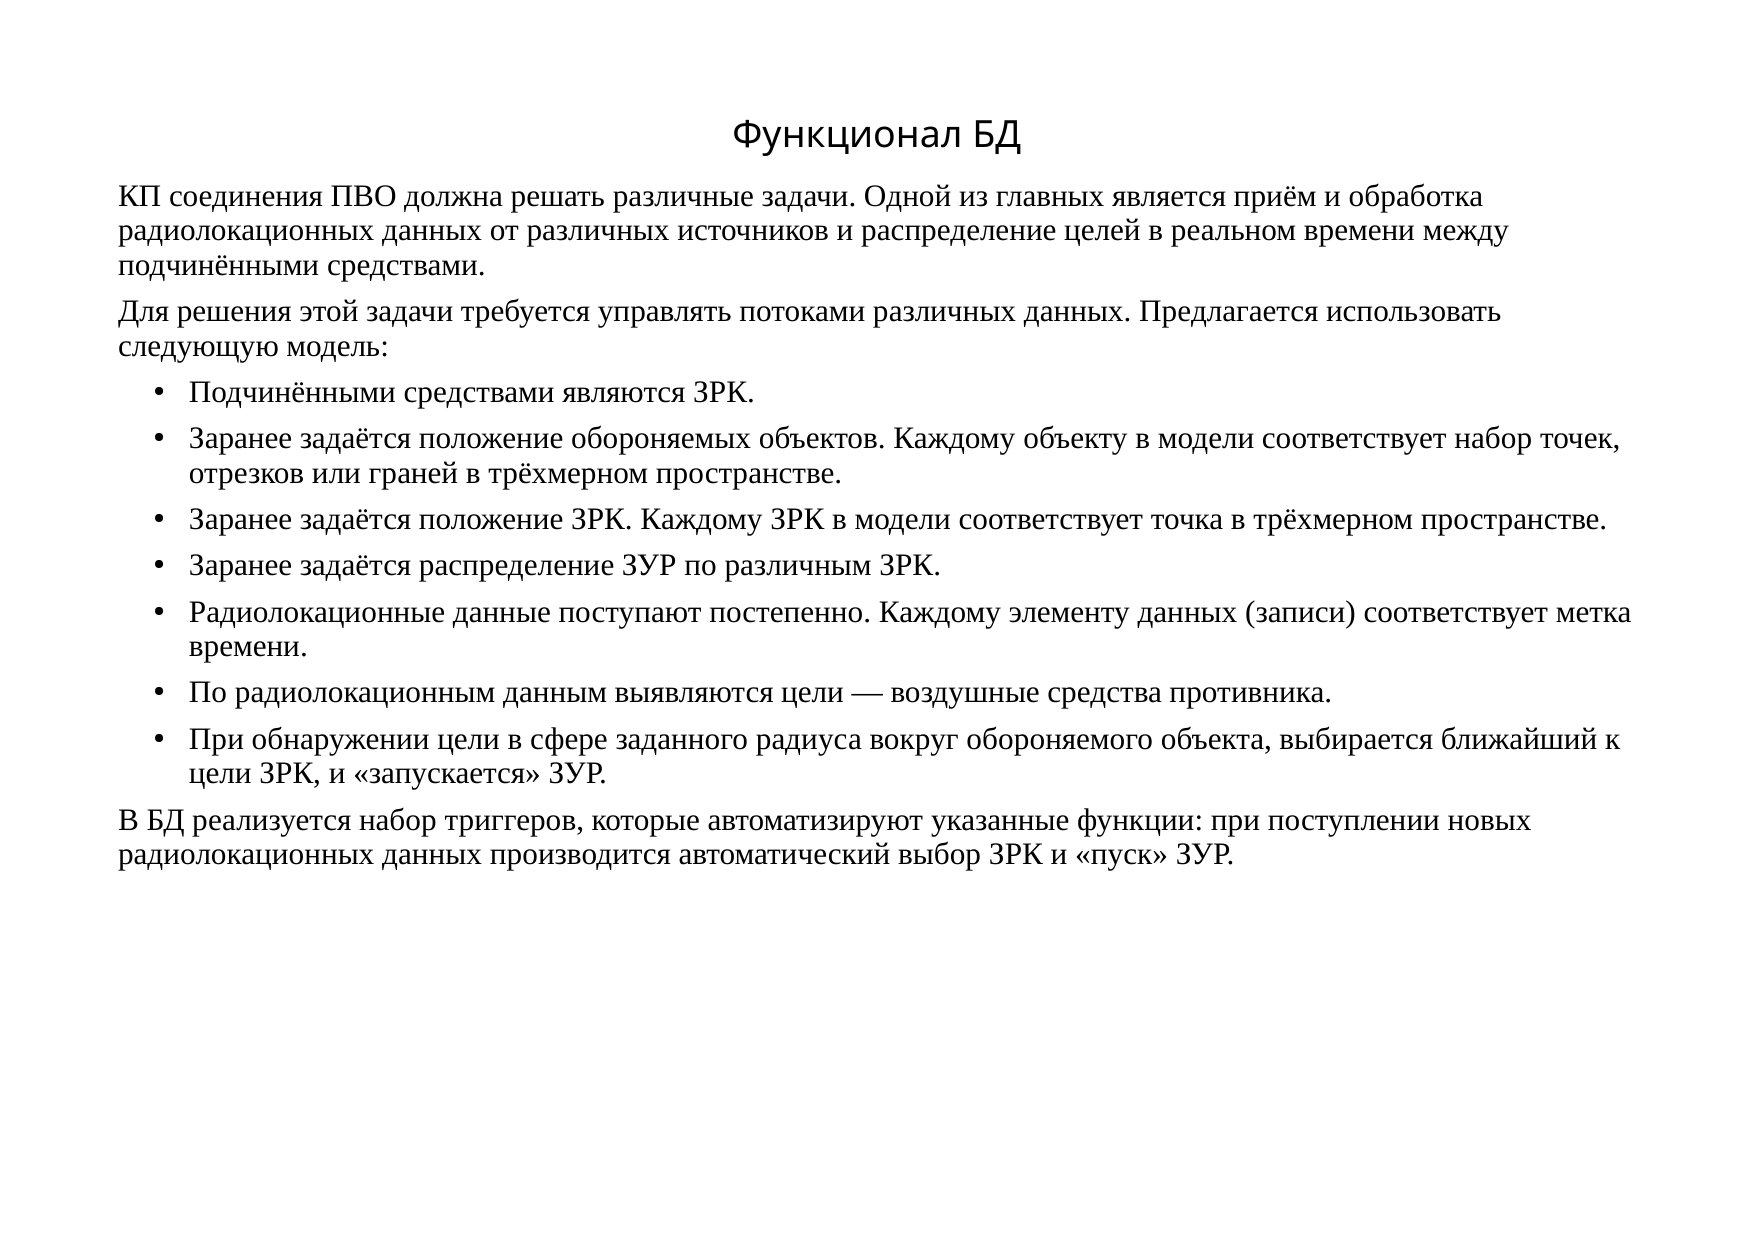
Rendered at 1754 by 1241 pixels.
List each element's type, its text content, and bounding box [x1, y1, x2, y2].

text_box КП соединения ПВО должна решать различные задачи. Одной из главных является приём и обработка радиолокационных данных от различных источников и распределение целей в реальном времени между подчинёнными средствами. Для решения этой задачи требуется управлять потоками различных данных. Предлагается использовать следующую модель: Подчинёнными средствами являются ЗРК. Заранее задаётся положение обороняемых объектов. Каждому объекту в модели соответствует набор точек, отрезков или граней в трёхмерном пространстве. Заранее задаётся положение ЗРК. Каждому ЗРК в модели соответствует точка в трёхмерном пространстве. Заранее задаётся распределение ЗУР по различным ЗРК. Радиолокационные данные поступают постепенно. Каждому элементу данных (записи) соответствует метка времени. По радиолокационным данным выявляются цели — воздушные средства противника. При обнаружении цели в сфере заданного радиуса вокруг обороняемого объекта, выбирается ближайший к цели ЗРК, и «запускается» ЗУР. В БД реализуется набор триггеров, которые автоматизируют указанные функции: при поступлении новых радиолокационных данных производится автоматический выбор ЗРК и «пуск» ЗУР. [103, 171, 1651, 1069]
text_box Функционал БД [479, 100, 1275, 169]
